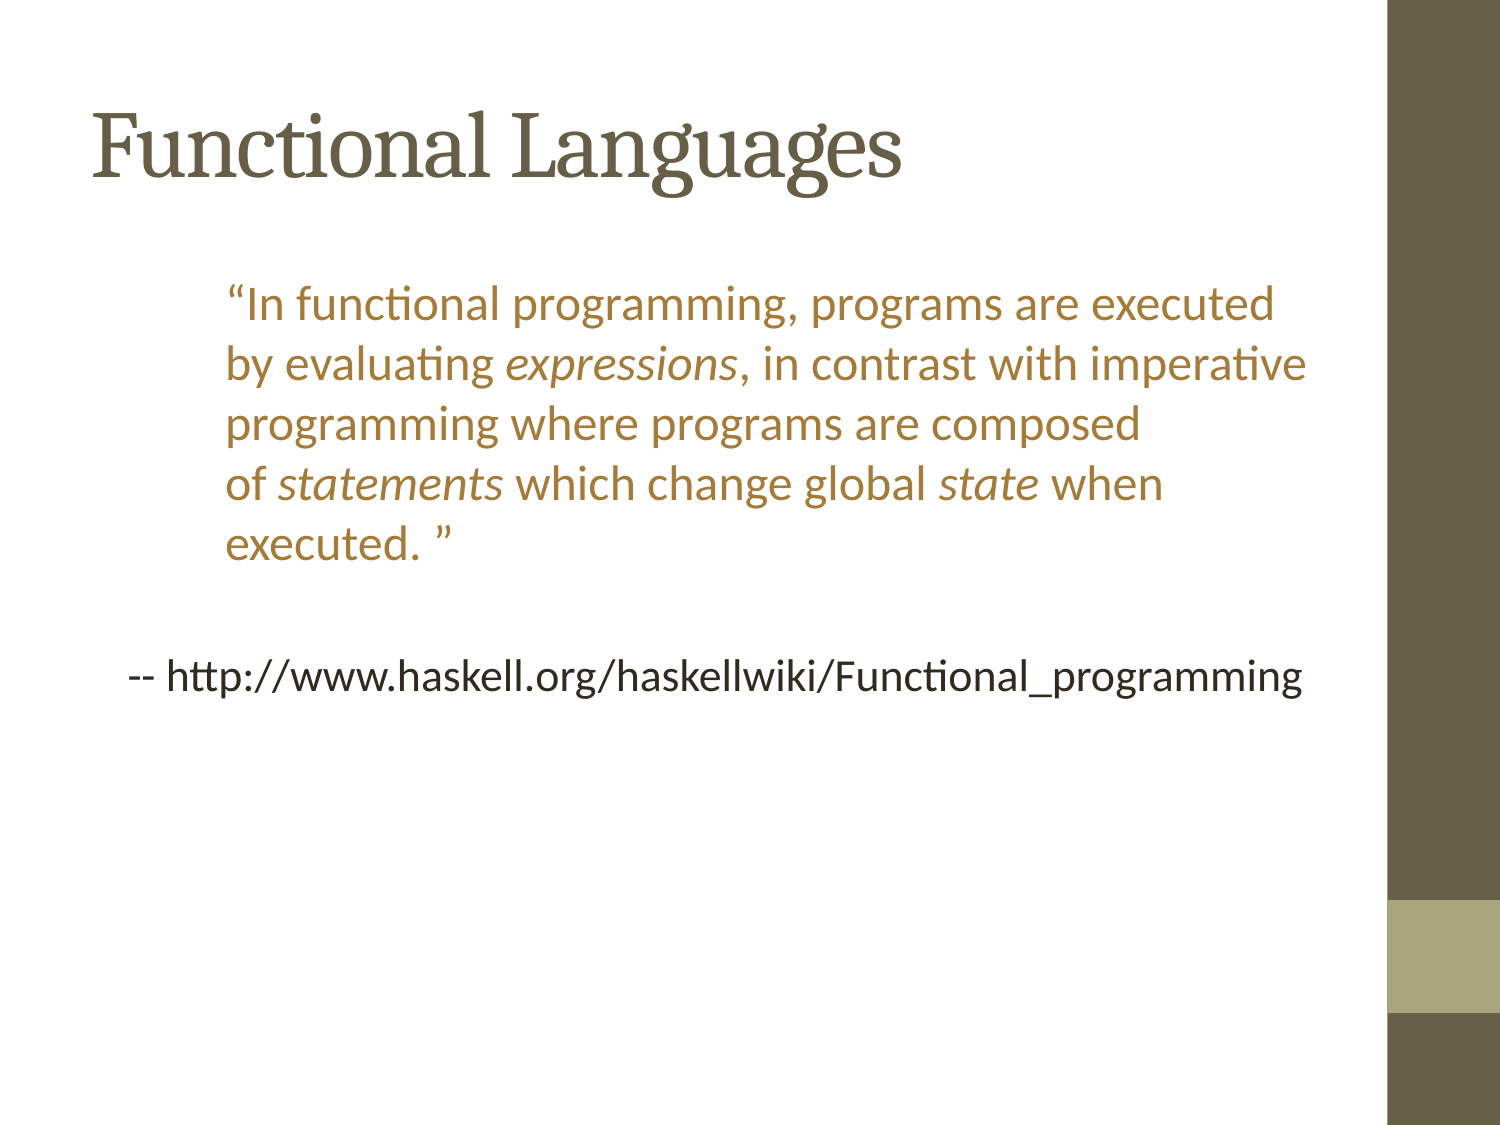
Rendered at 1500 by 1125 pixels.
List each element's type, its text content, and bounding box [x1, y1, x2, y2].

title Functional Languages [75, 45, 1326, 233]
list “In functional programming, programs are executed by evaluating expressions, in contrast with imperative programming where programs are composed of statements which change global state when executed. ” -- http://www.haskell.org/haskellwiki/Functional_programming [75, 262, 1326, 1051]
